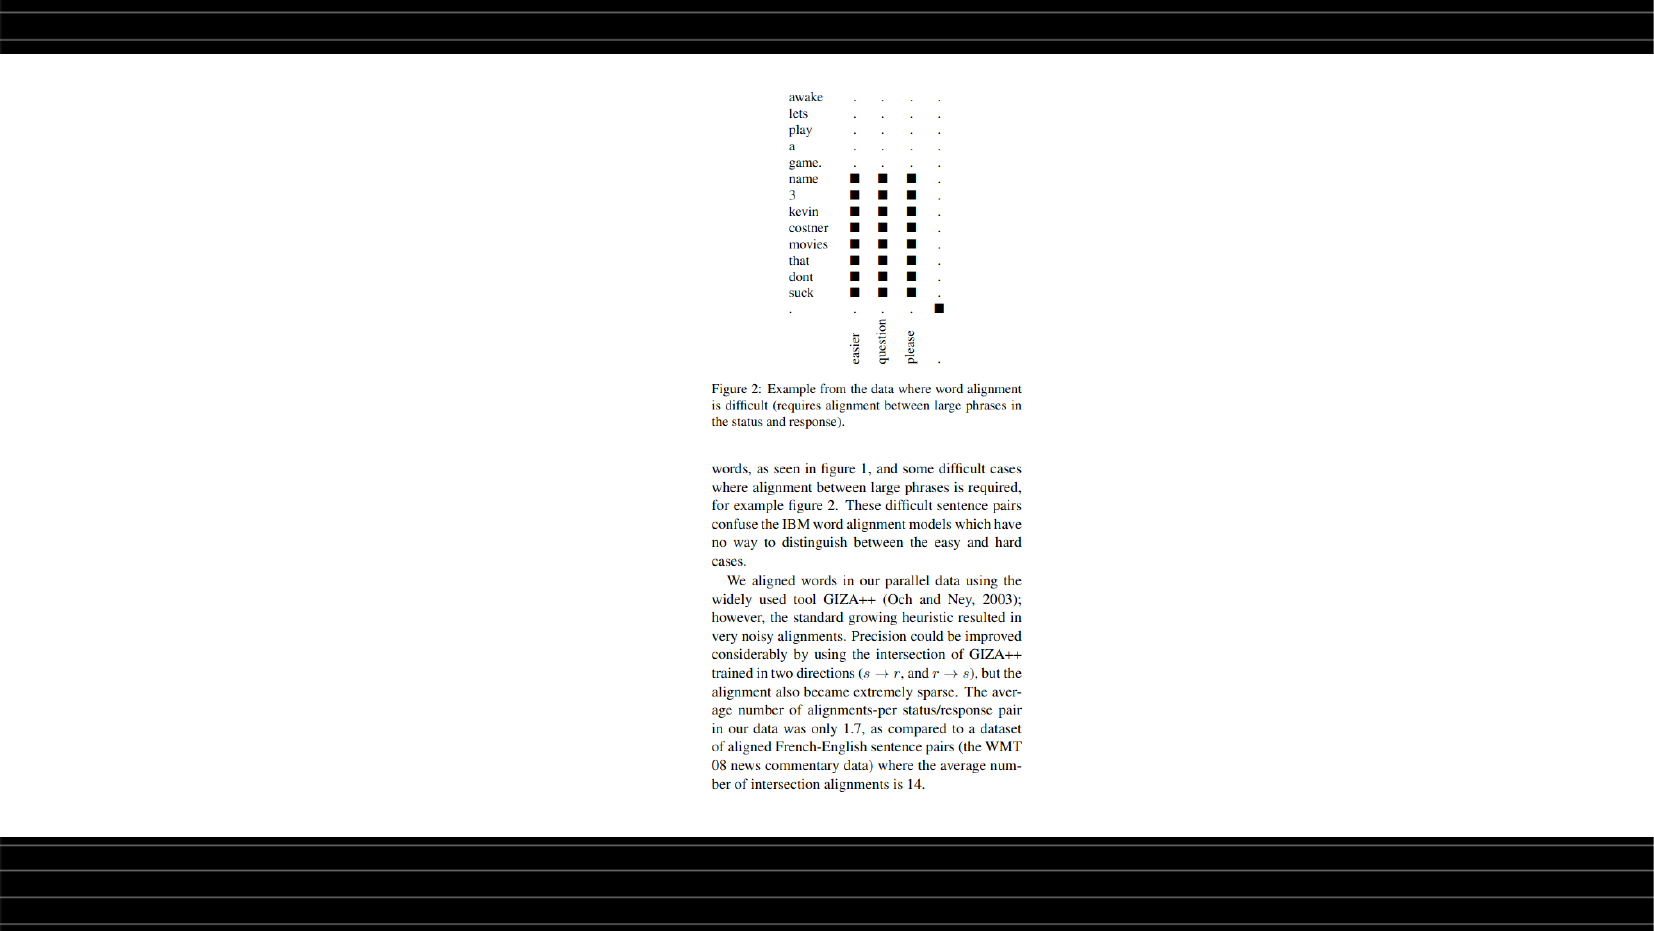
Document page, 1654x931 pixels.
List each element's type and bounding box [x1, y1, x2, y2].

picture [0, 0, 1654, 54]
picture [0, 837, 1654, 931]
picture [667, 87, 1036, 796]
